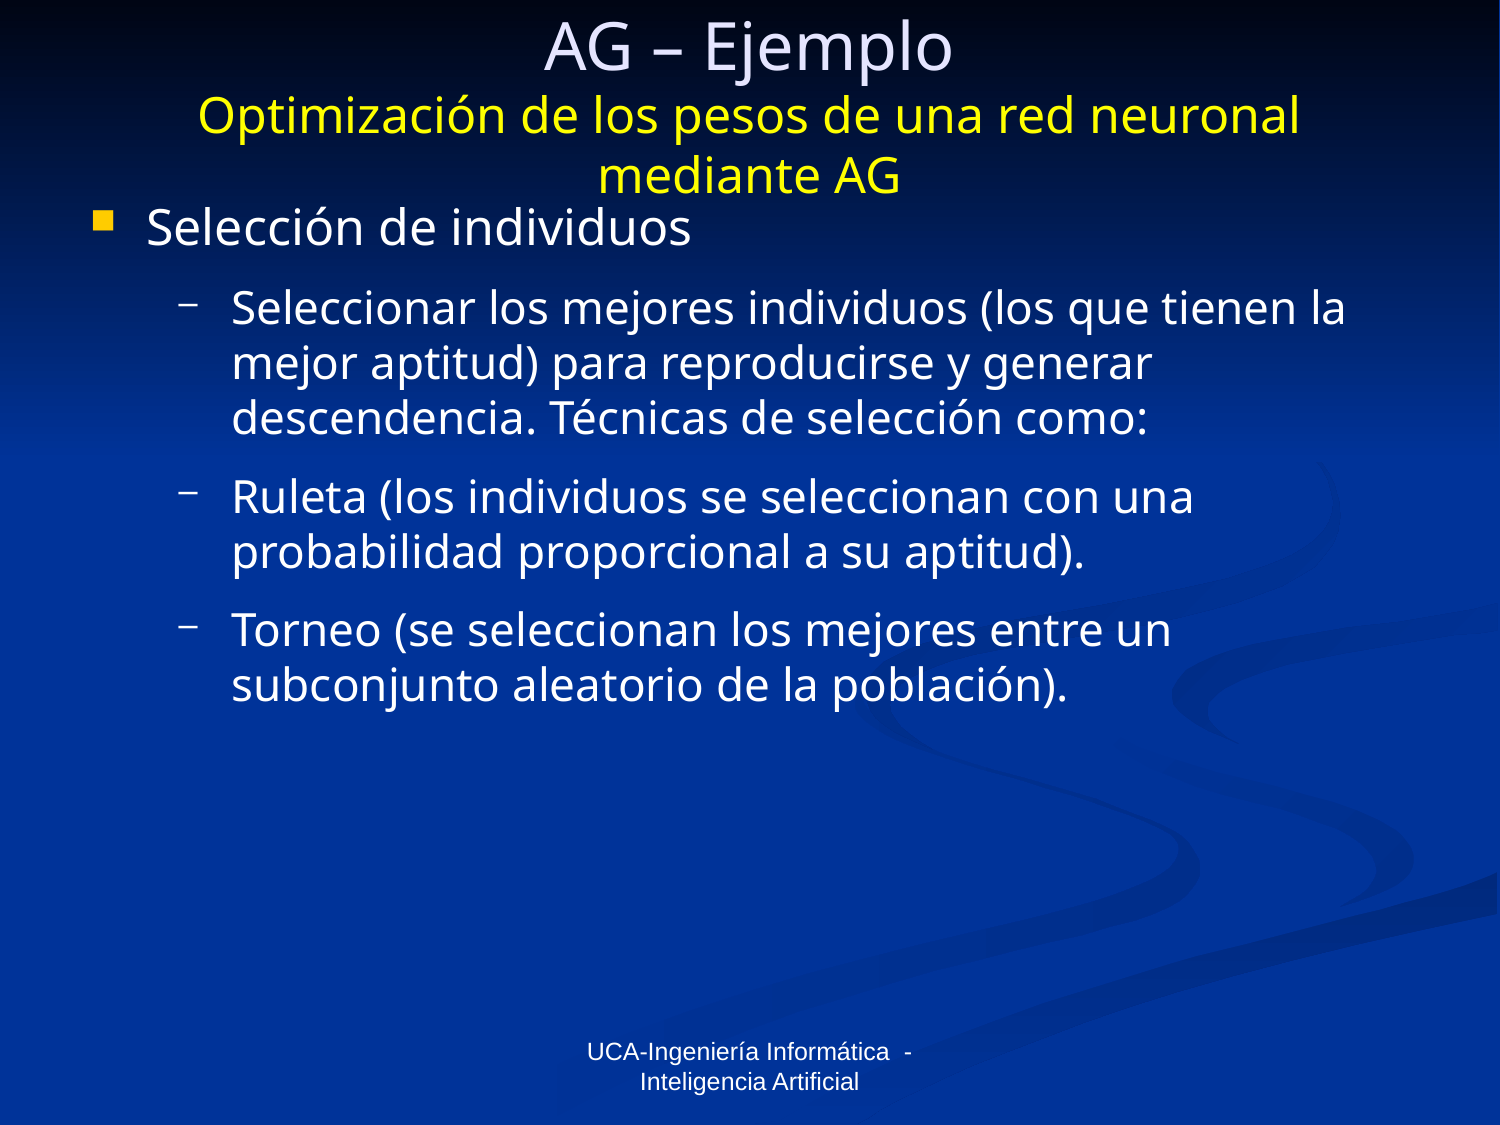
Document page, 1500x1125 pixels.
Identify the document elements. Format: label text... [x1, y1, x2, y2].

chart [647, 236, 856, 264]
footer UCA-Ingeniería Informática - Inteligencia Artificial [512, 1025, 988, 1104]
list Selección de individuos Seleccionar los mejores individuos (los que tienen la mejor aptitud) para reproducirse y generar descendencia. Técnicas de selección como: Ruleta (los individuos se seleccionan con una probabilidad proporcional a su aptitud). Torneo (se seleccionan los mejores entre un subconjunto aleatorio de la población). [75, 187, 1425, 1005]
title AG – Ejemplo Optimización de los pesos de una red neuronal mediante AG [75, 45, 1425, 163]
